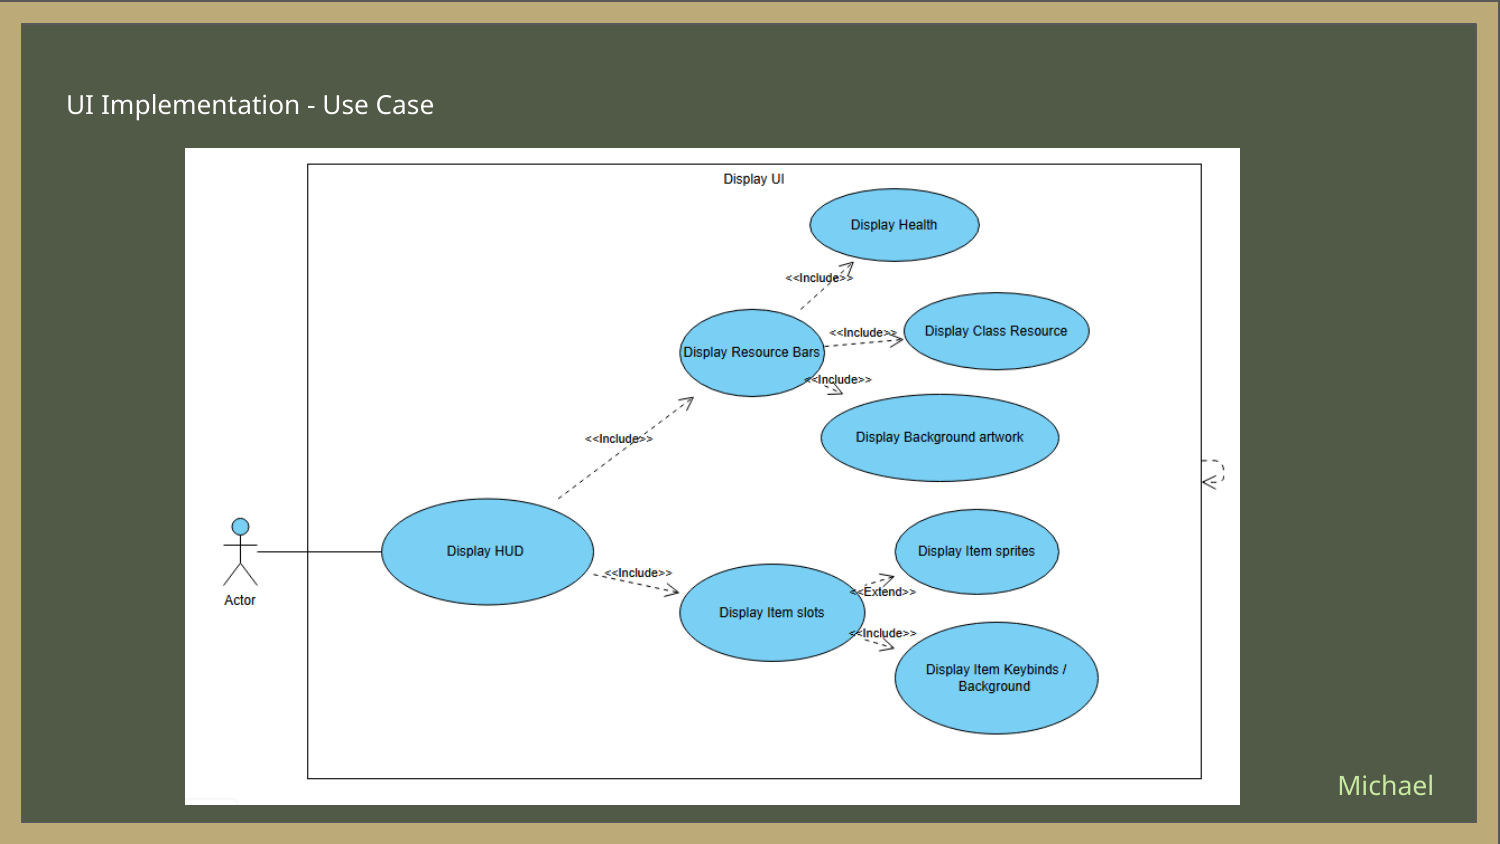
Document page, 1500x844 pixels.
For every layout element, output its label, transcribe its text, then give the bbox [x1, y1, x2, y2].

title UI Implementation - Use Case [51, 72, 1449, 167]
picture [185, 148, 1240, 805]
list Michael [1069, 749, 1449, 817]
